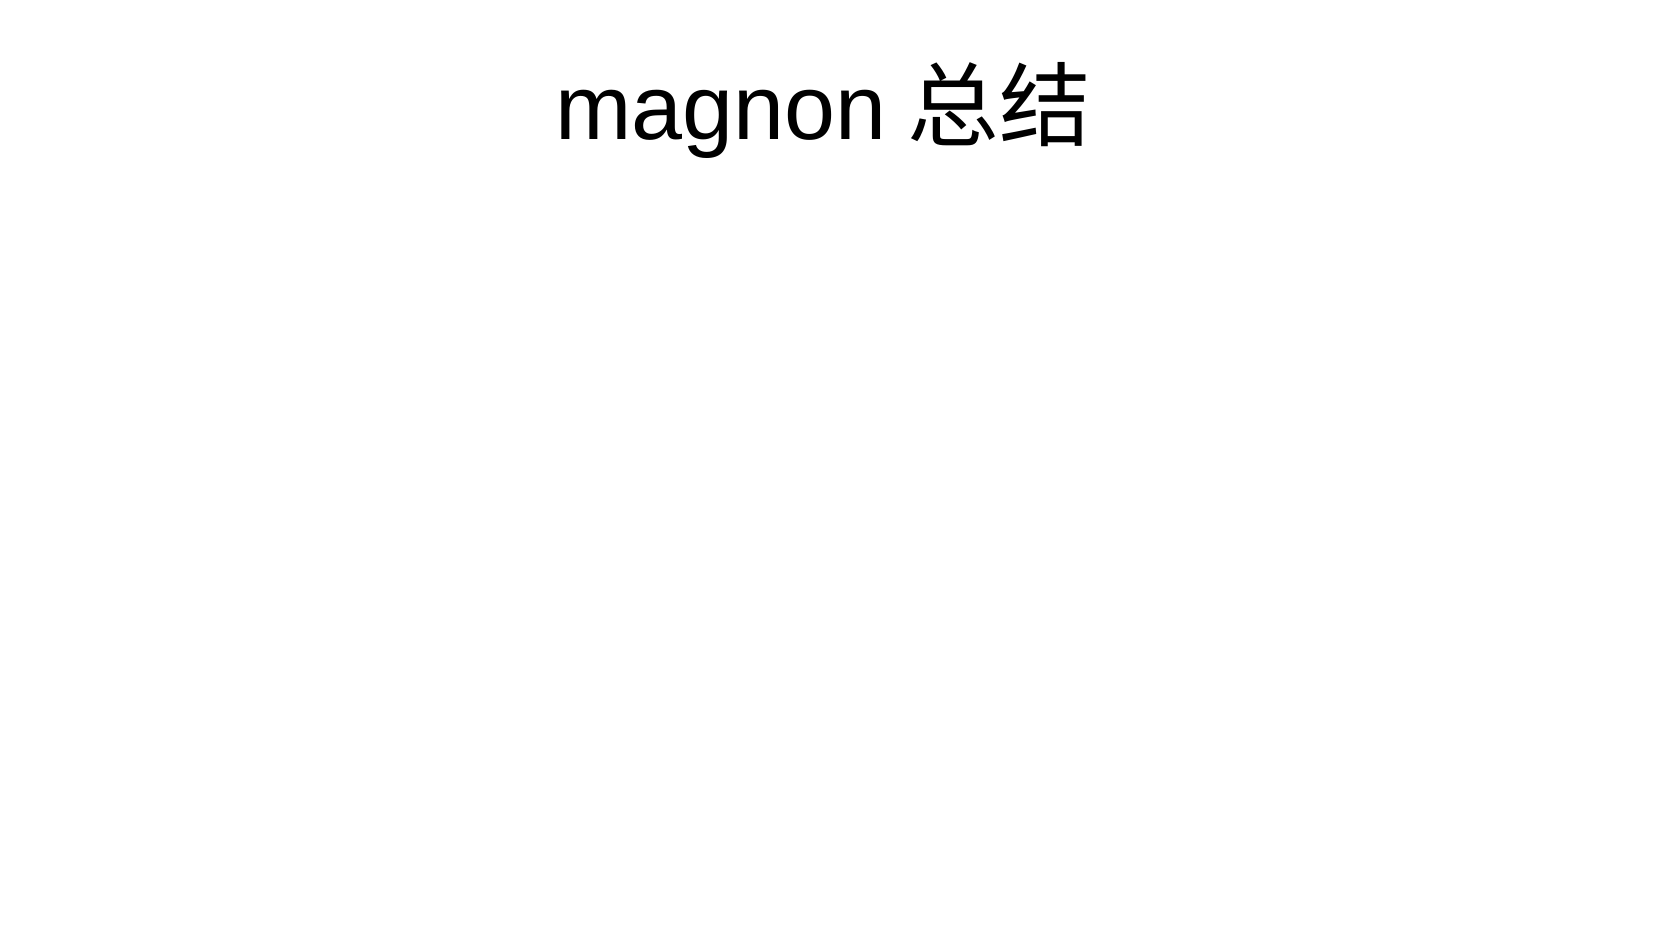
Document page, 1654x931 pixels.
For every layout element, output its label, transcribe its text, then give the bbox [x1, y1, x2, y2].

title magnon总结 [79, 21, 1568, 178]
